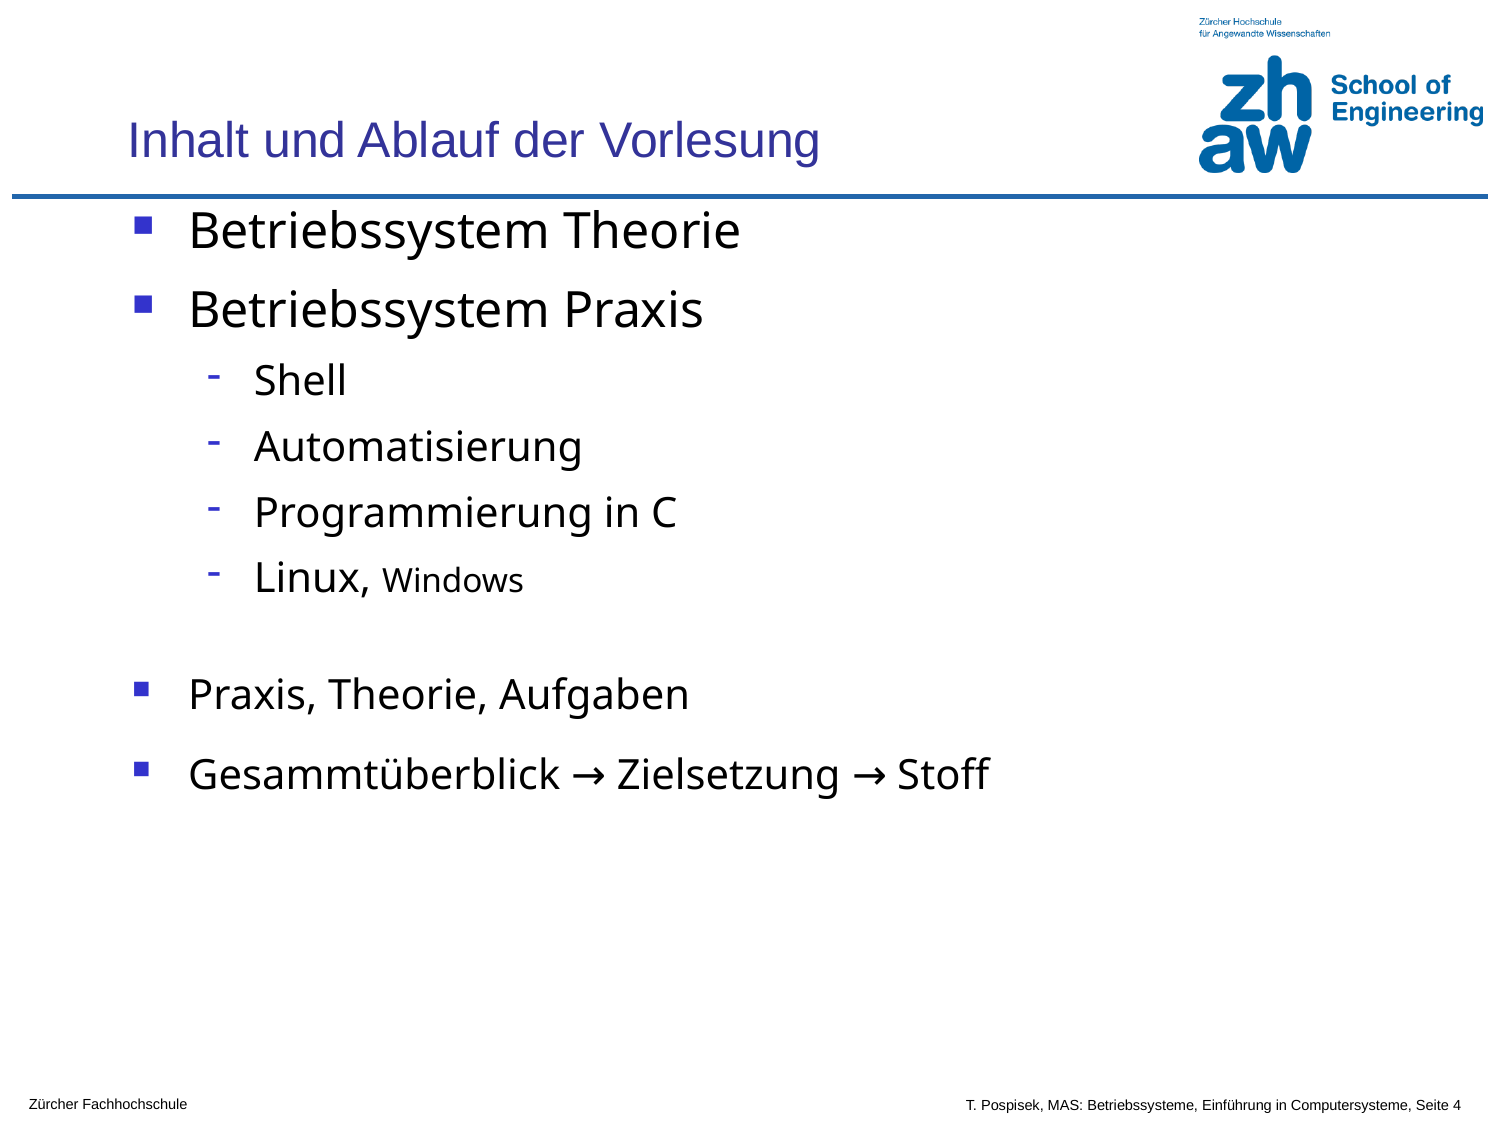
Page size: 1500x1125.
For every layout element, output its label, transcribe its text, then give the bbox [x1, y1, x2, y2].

list Betriebssystem Theorie Betriebssystem Praxis Shell Automatisierung Programmierung in C Linux, Windows Praxis, Theorie, Aufgaben Gesammtüberblick → Zielsetzung → Stoff [116, 198, 1372, 930]
title Inhalt und Ablauf der Vorlesung [112, 50, 1391, 175]
picture [1199, 18, 1483, 173]
